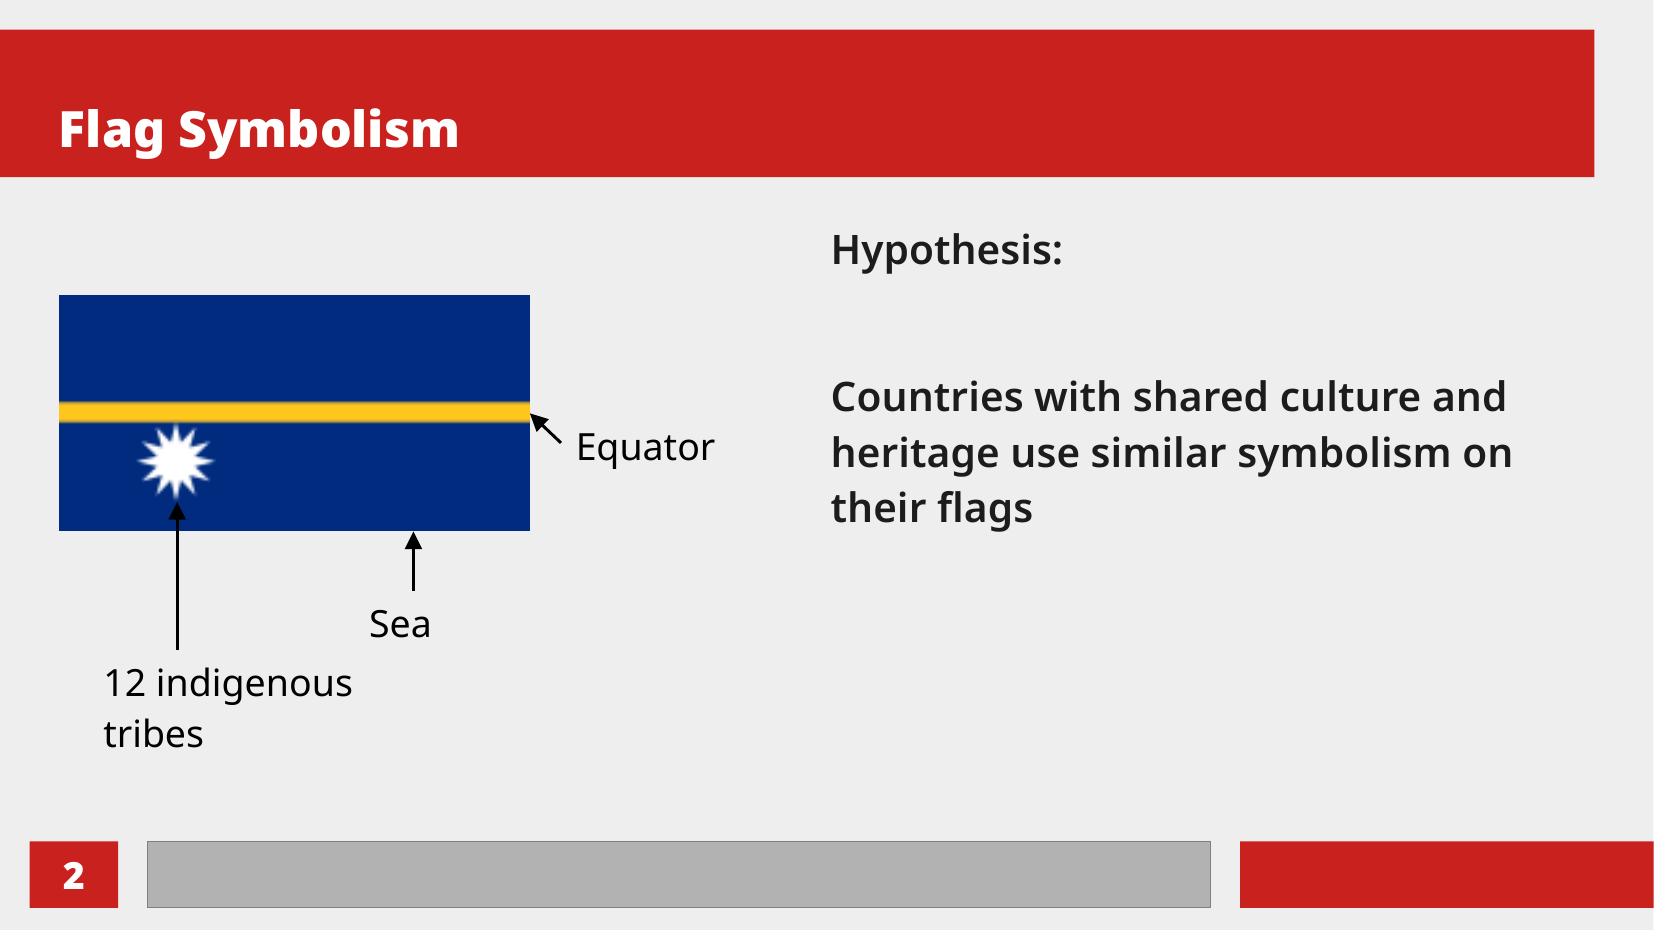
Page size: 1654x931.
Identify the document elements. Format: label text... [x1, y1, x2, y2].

list Hypothesis: Countries with shared culture and heritage use similar symbolism on their flags [830, 221, 1566, 798]
title Flag Symbolism [59, 44, 1595, 163]
text_box 12 indigenous tribes [88, 649, 384, 883]
text_box Sea [354, 590, 454, 653]
text_box Equator [561, 413, 768, 476]
picture [59, 295, 530, 531]
